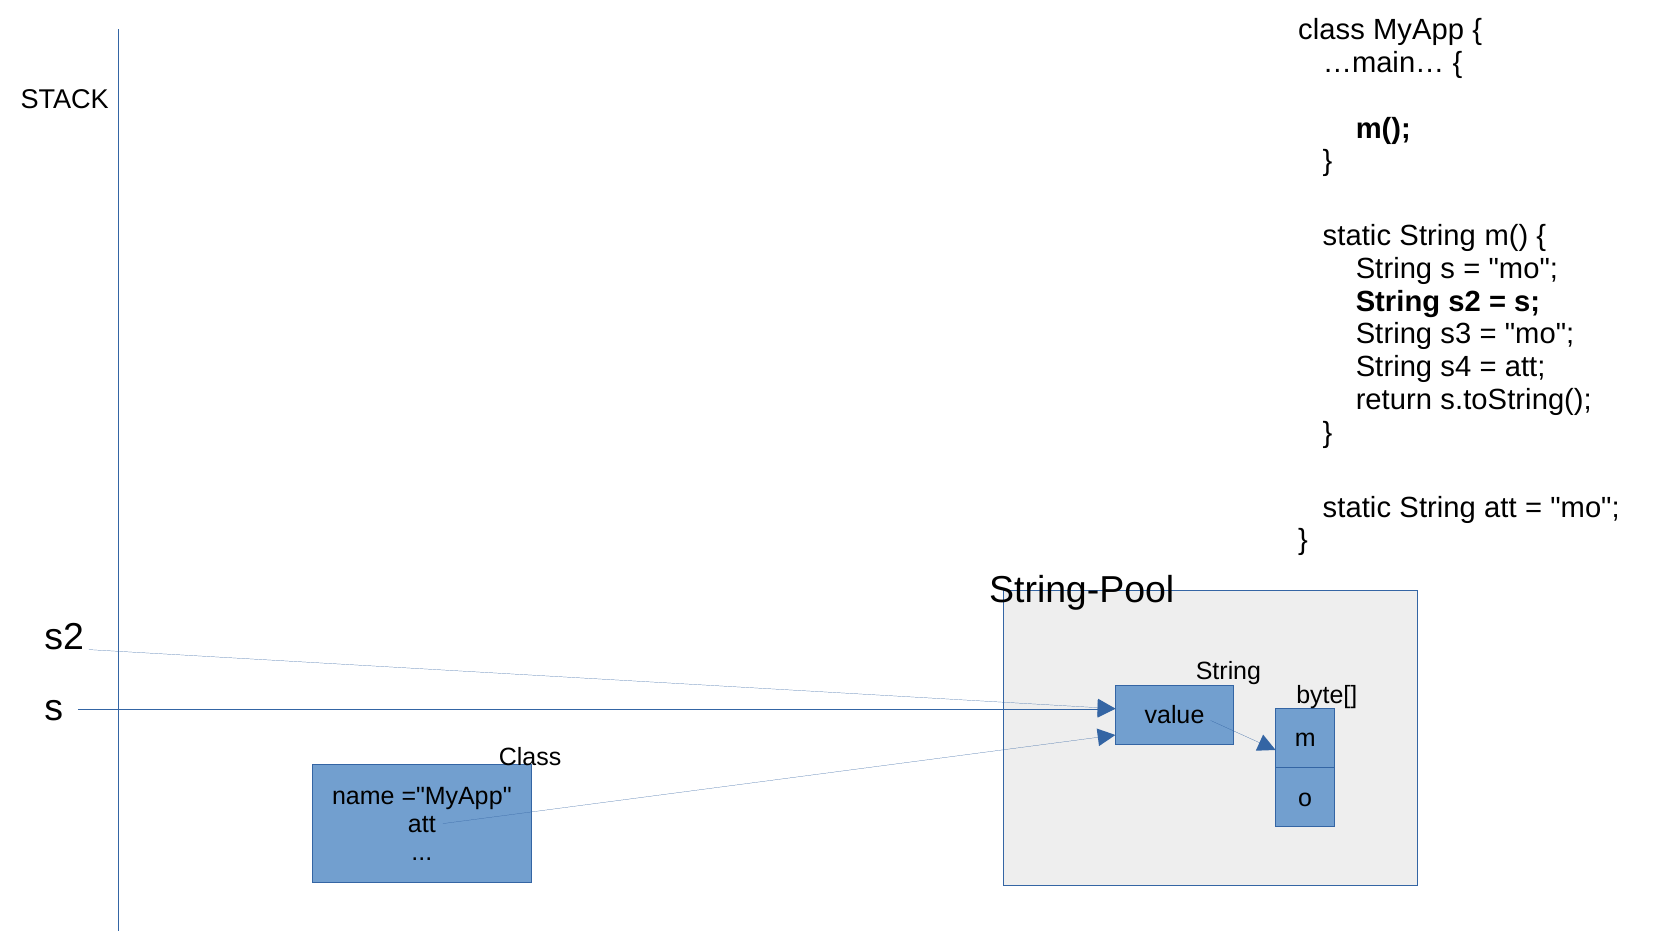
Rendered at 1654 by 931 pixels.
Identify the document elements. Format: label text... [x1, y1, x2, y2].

text_box value [1115, 685, 1234, 745]
text_box [1003, 710, 1115, 749]
text_box m [1275, 708, 1335, 767]
text_box String [1181, 649, 1277, 693]
text_box o [1275, 767, 1335, 827]
text_box class MyApp { …main… { m(); } static String m() { String s = "mo"; String s2 = s; String s3 = "mo"; String s4 = att; return s.toString(); } static String att = "mo"; } [1283, 5, 1631, 561]
text_box Class [484, 735, 577, 779]
text_box String-Pool [974, 561, 1190, 618]
text_box byte[] [1281, 673, 1373, 717]
text_box name ="MyApp" att ... [312, 764, 532, 883]
text_box [1003, 590, 1418, 886]
text_box s [29, 679, 78, 736]
text_box STACK [5, 76, 124, 122]
text_box s2 [29, 608, 119, 666]
text_box [1003, 703, 1097, 709]
